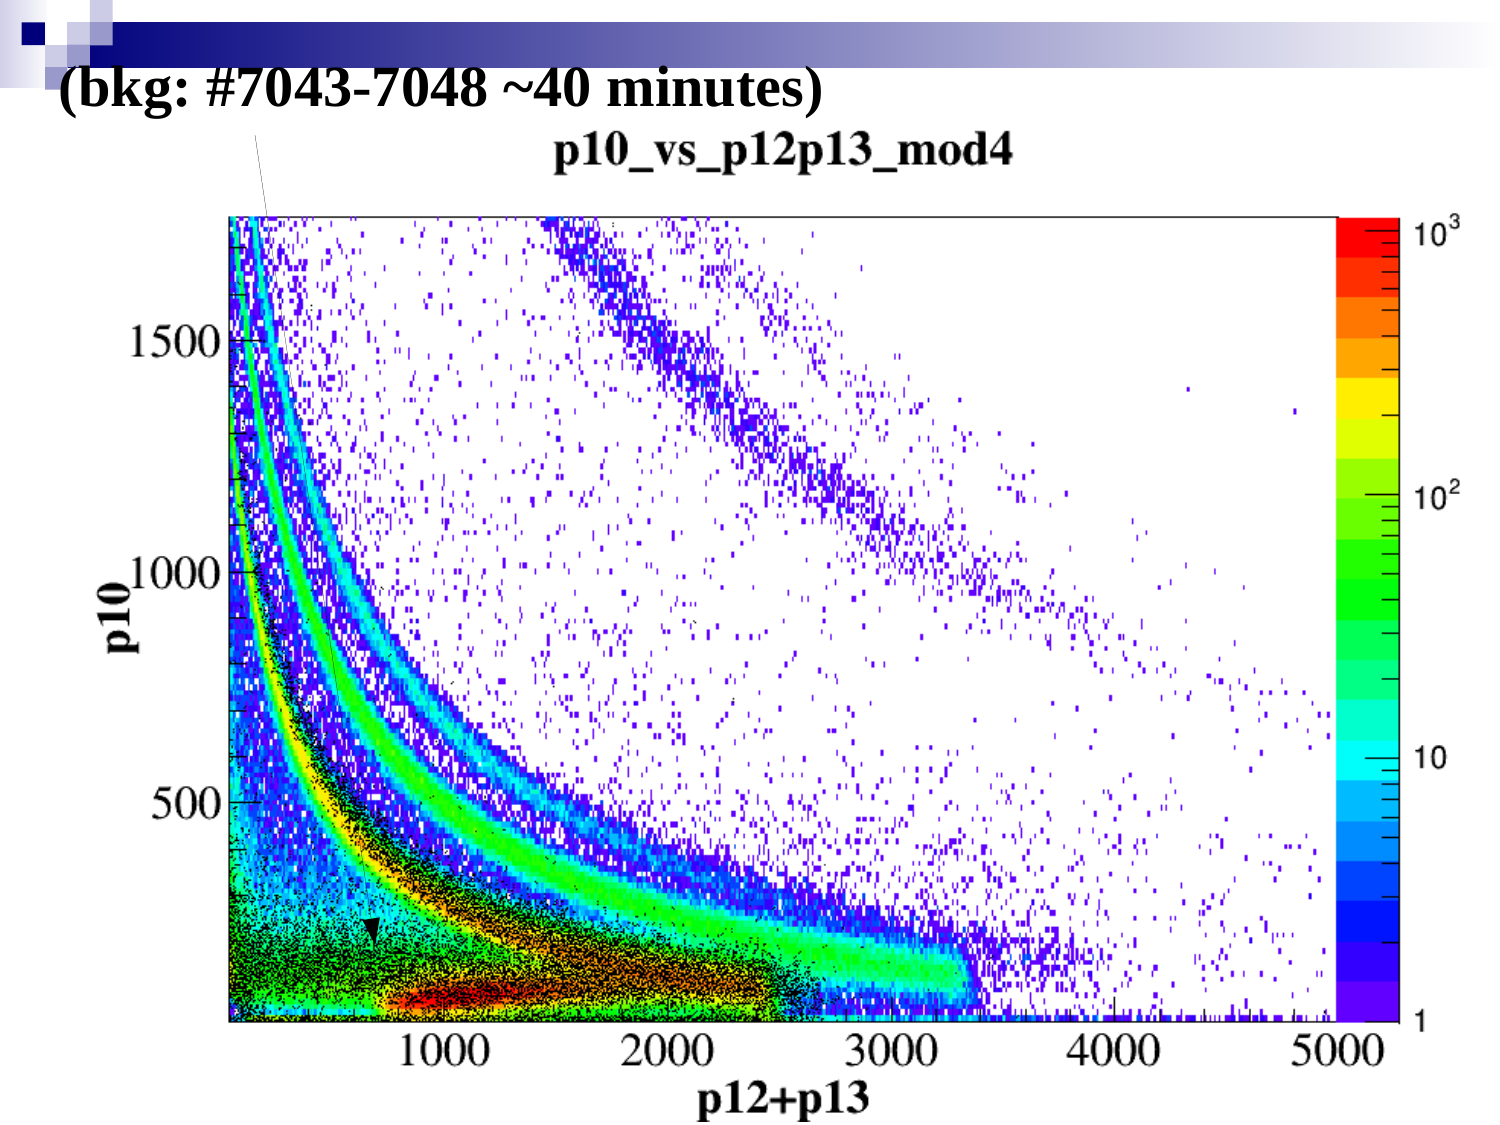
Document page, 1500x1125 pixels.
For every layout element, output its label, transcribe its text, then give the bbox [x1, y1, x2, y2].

text_box (bkg: #7043-7048 ~40 minutes) [8, 40, 1006, 131]
picture [90, 116, 1478, 1122]
